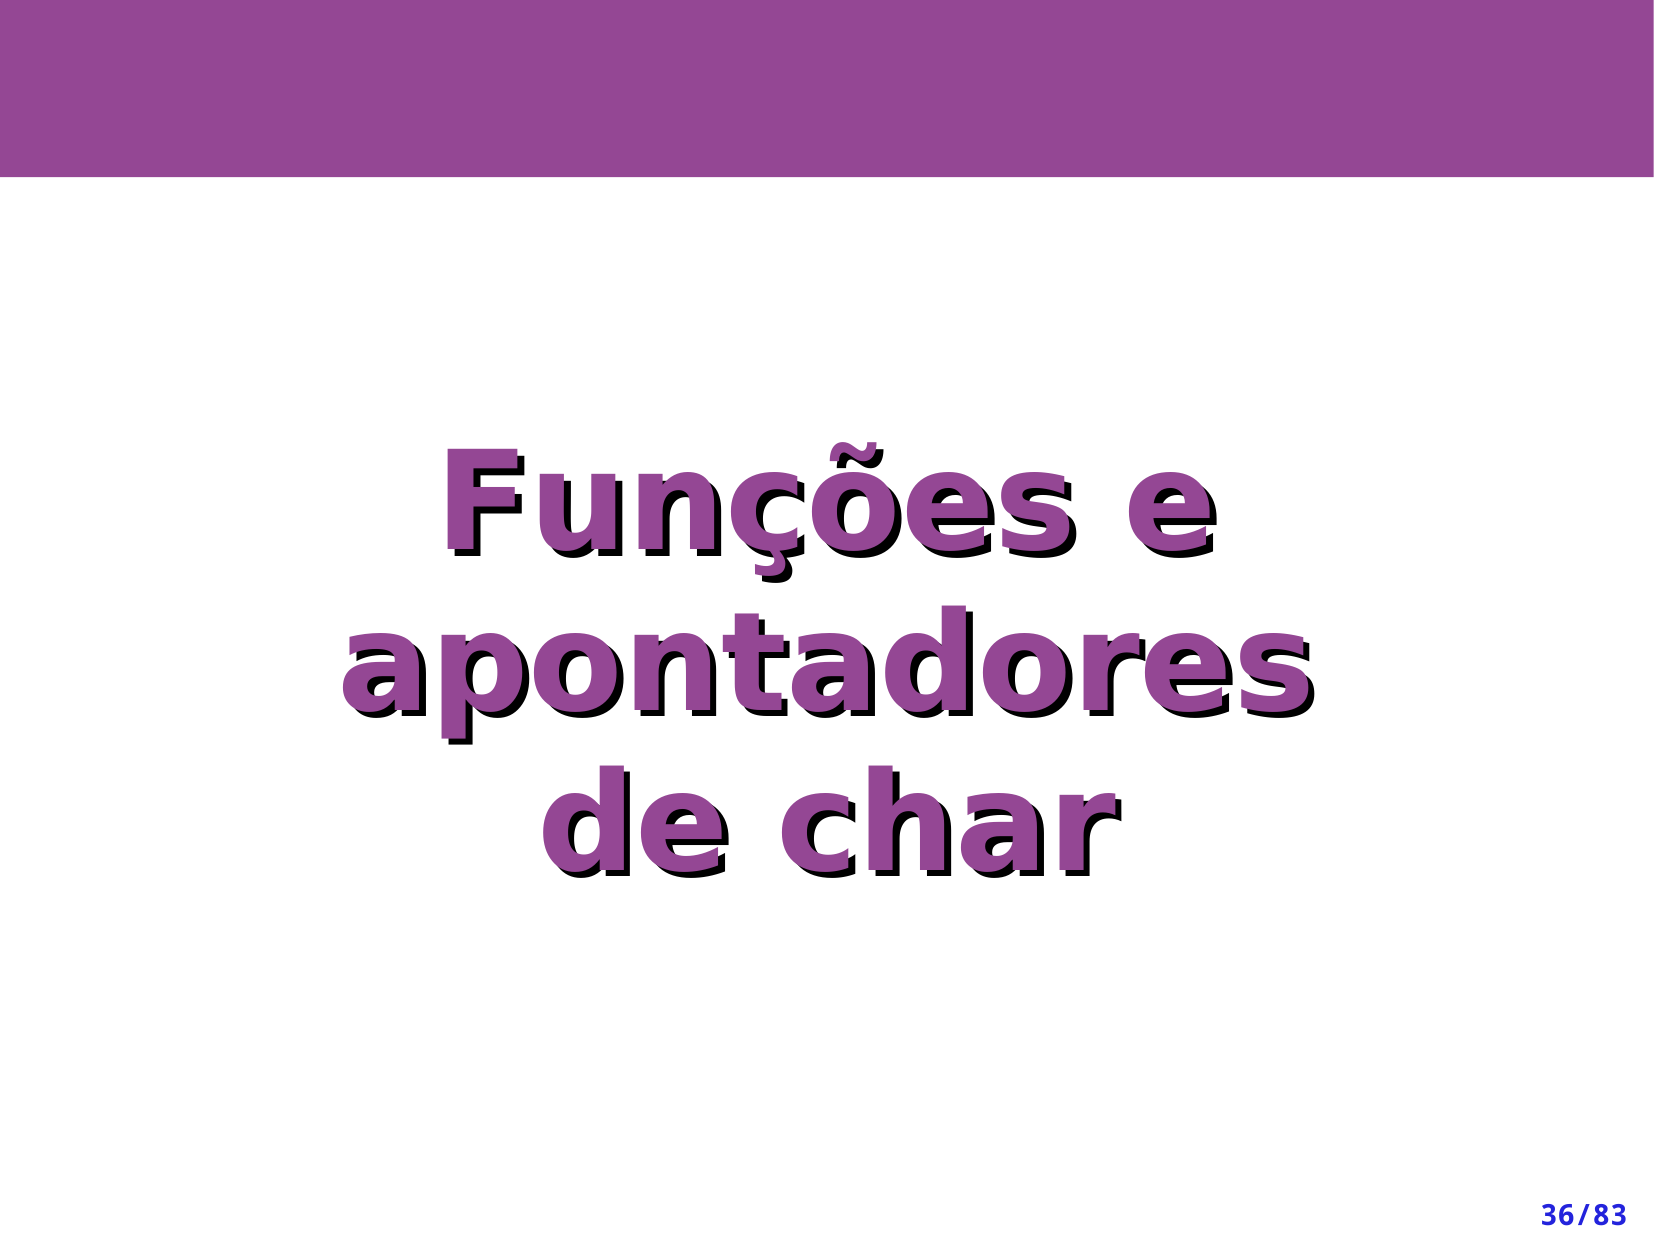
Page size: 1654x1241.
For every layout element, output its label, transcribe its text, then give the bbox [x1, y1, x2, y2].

text_box Funções e apontadores de char [322, 414, 1331, 911]
